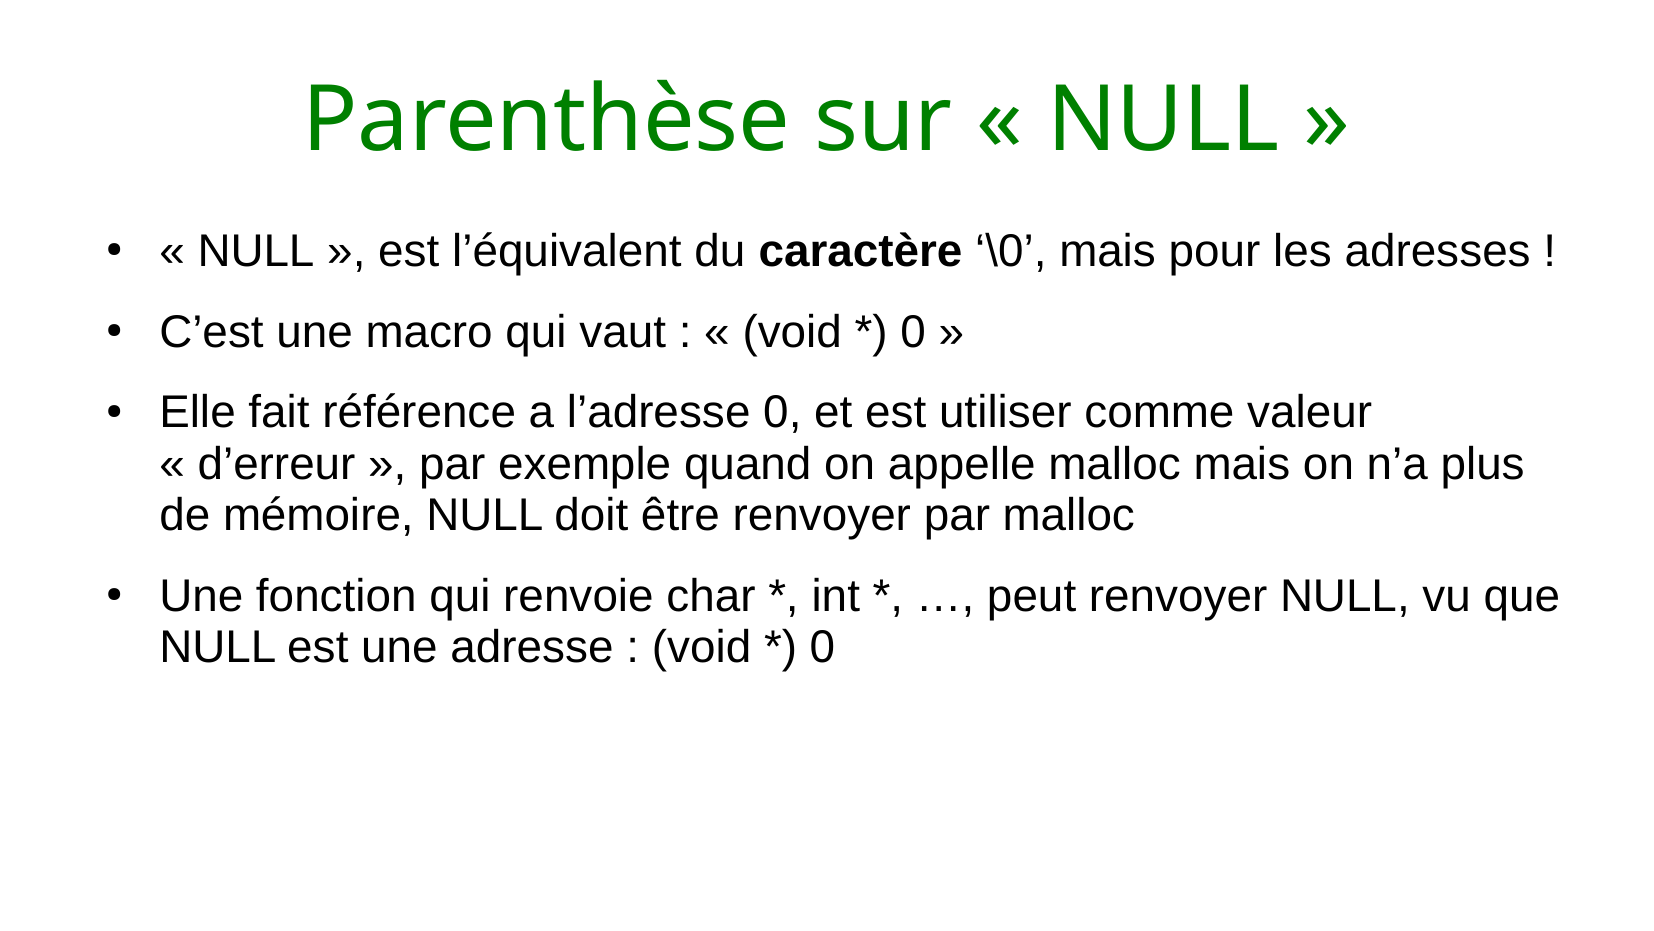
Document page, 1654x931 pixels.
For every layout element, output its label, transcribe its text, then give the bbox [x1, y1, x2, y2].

title Parenthèse sur « NULL » [82, 37, 1571, 193]
list « NULL », est l’équivalent du caractère ‘\0’, mais pour les adresses ! C’est une macro qui vaut : « (void *) 0 » Elle fait référence a l’adresse 0, et est utiliser comme valeur « d’erreur », par exemple quand on appelle malloc mais on n’a plus de mémoire, NULL doit être renvoyer par malloc Une fonction qui renvoie char *, int *, …, peut renvoyer NULL, vu que NULL est une adresse : (void *) 0 [88, 225, 1577, 758]
